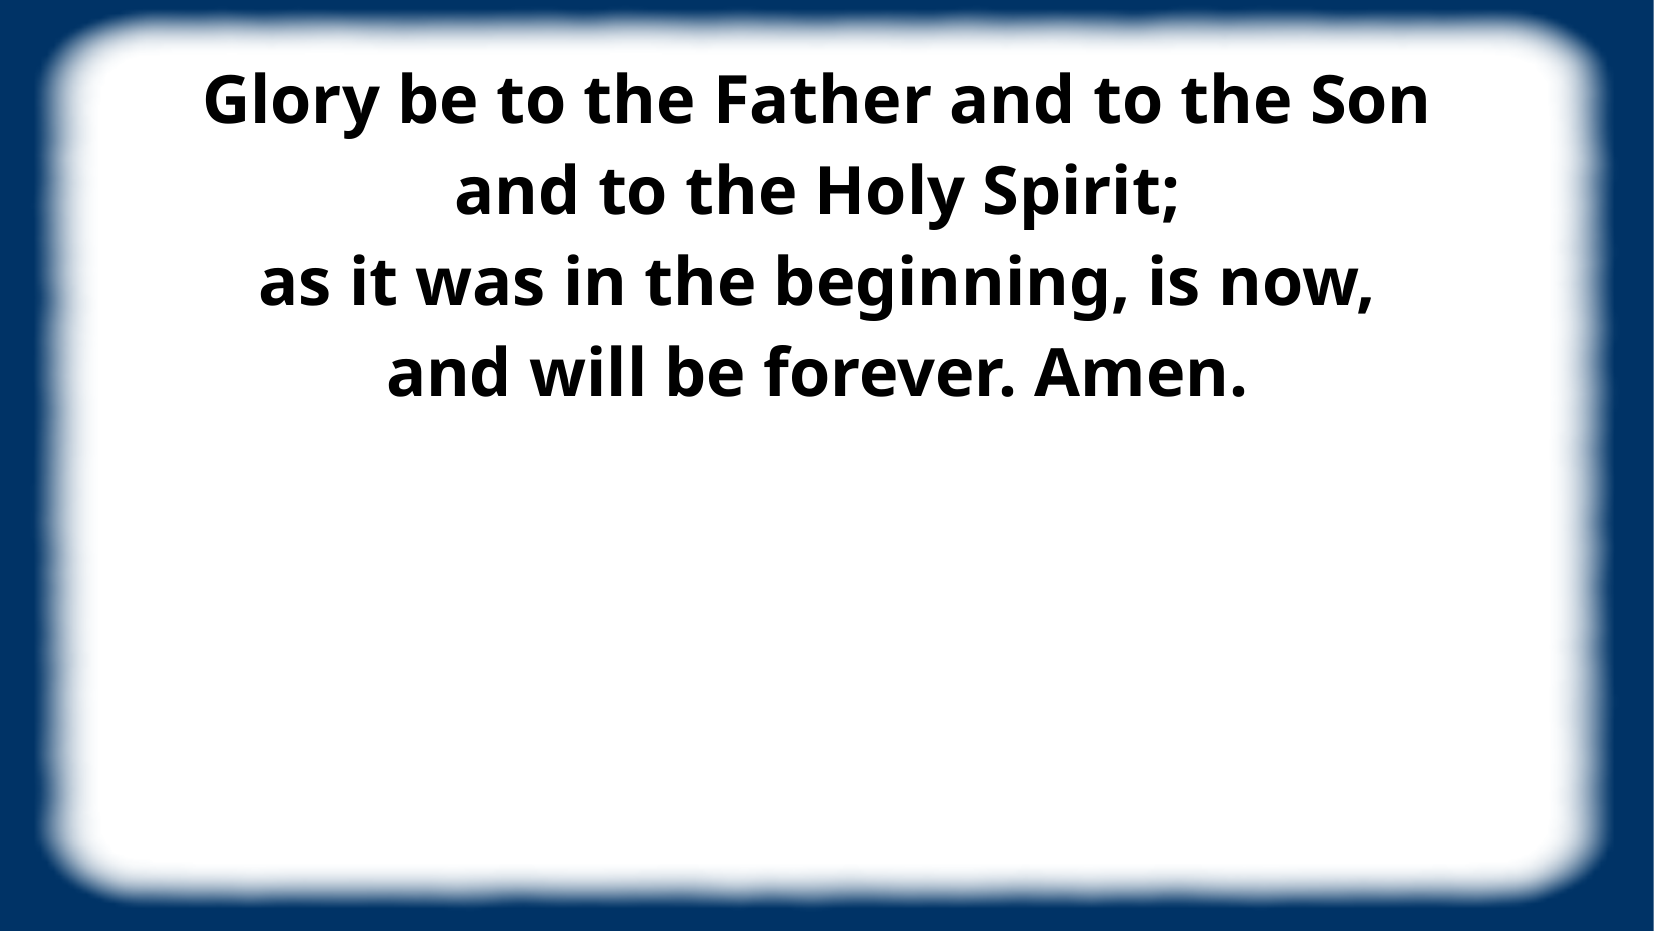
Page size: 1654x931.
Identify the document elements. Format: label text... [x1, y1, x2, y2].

text_box Glory be to the Father and to the Son and to the Holy Spirit; as it was in the beginning, is now, and will be forever. Amen. [90, 45, 1546, 415]
picture [0, 0, 1654, 931]
